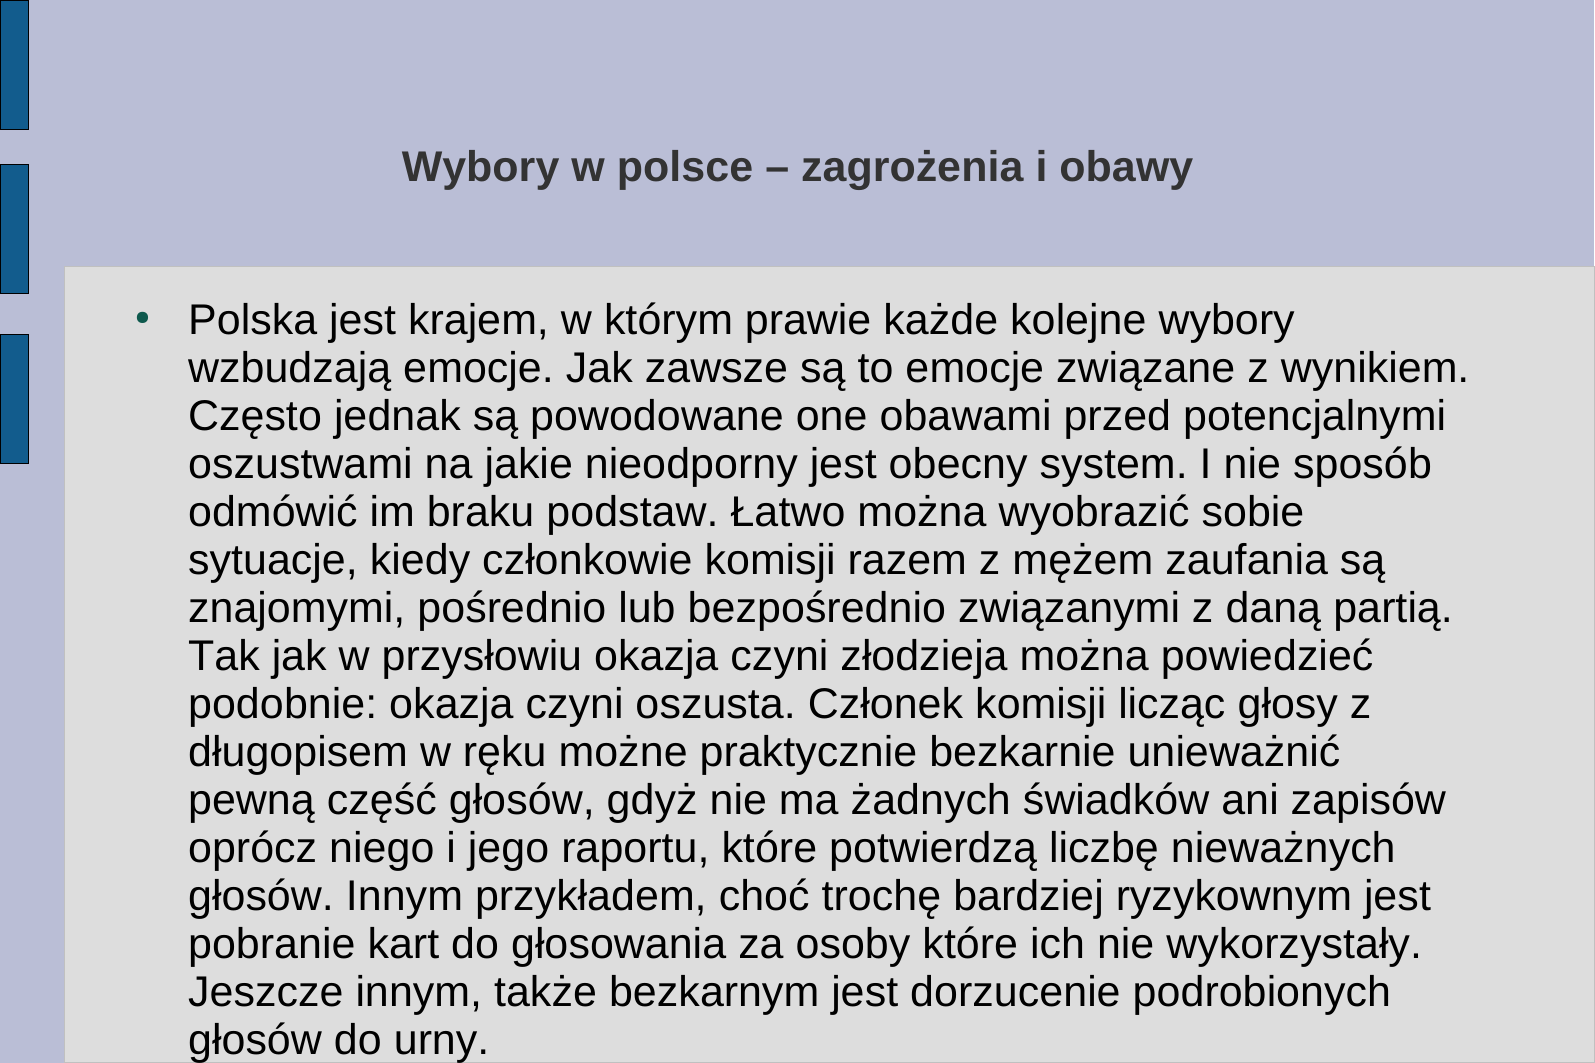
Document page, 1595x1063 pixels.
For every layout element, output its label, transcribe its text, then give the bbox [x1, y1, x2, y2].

list Polska jest krajem, w którym prawie każde kolejne wybory wzbudzają emocje. Jak zawsze są to emocje związane z wynikiem. Często jednak są powodowane one obawami przed potencjalnymi oszustwami na jakie nieodporny jest obecny system. I nie sposób odmówić im braku podstaw. Łatwo można wyobrazić sobie sytuacje, kiedy członkowie komisji razem z mężem zaufania są znajomymi, pośrednio lub bezpośrednio związanymi z daną partią. Tak jak w przysłowiu okazja czyni złodzieja można powiedzieć podobnie: okazja czyni oszusta. Członek komisji licząc głosy z długopisem w ręku możne praktycznie bezkarnie unieważnić pewną część głosów, gdyż nie ma żadnych świadków ani zapisów oprócz niego i jego raportu, które potwierdzą liczbę nieważnych głosów. Innym przykładem, choć trochę bardziej ryzykownym jest pobranie kart do głosowania za osoby które ich nie wykorzystały. Jeszcze innym, także bezkarnym jest dorzucenie podrobionych głosów do urny. [117, 295, 1479, 1063]
title Wybory w polsce – zagrożenia i obawy [117, 78, 1479, 256]
